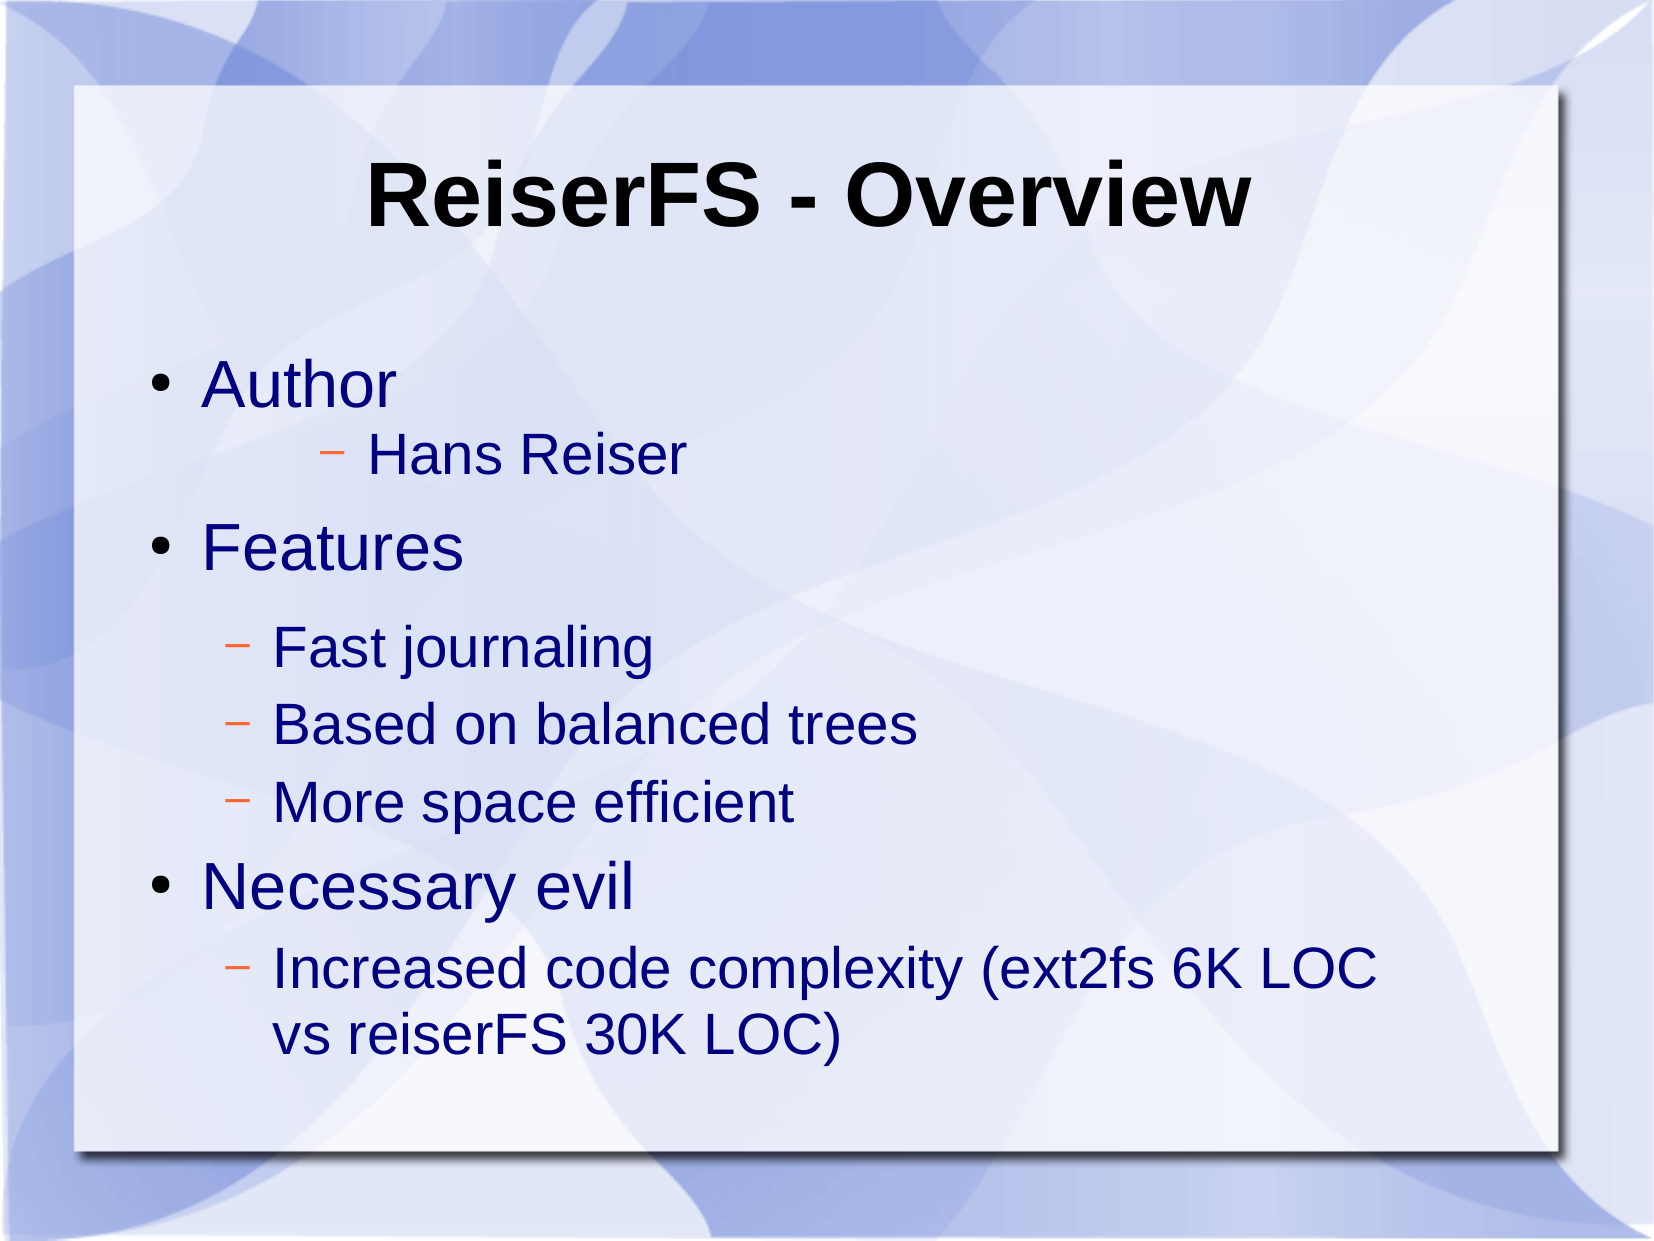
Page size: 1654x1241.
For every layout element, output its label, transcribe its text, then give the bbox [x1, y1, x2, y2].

title ReiserFS - Overview [82, 90, 1536, 298]
list Author Hans Reiser Features Fast journaling Based on balanced trees More space efficient Necessary evil Increased code complexity (ext2fs 6K LOC vs reiserFS 30K LOC) [116, 339, 1467, 1083]
picture [0, 0, 1654, 1241]
